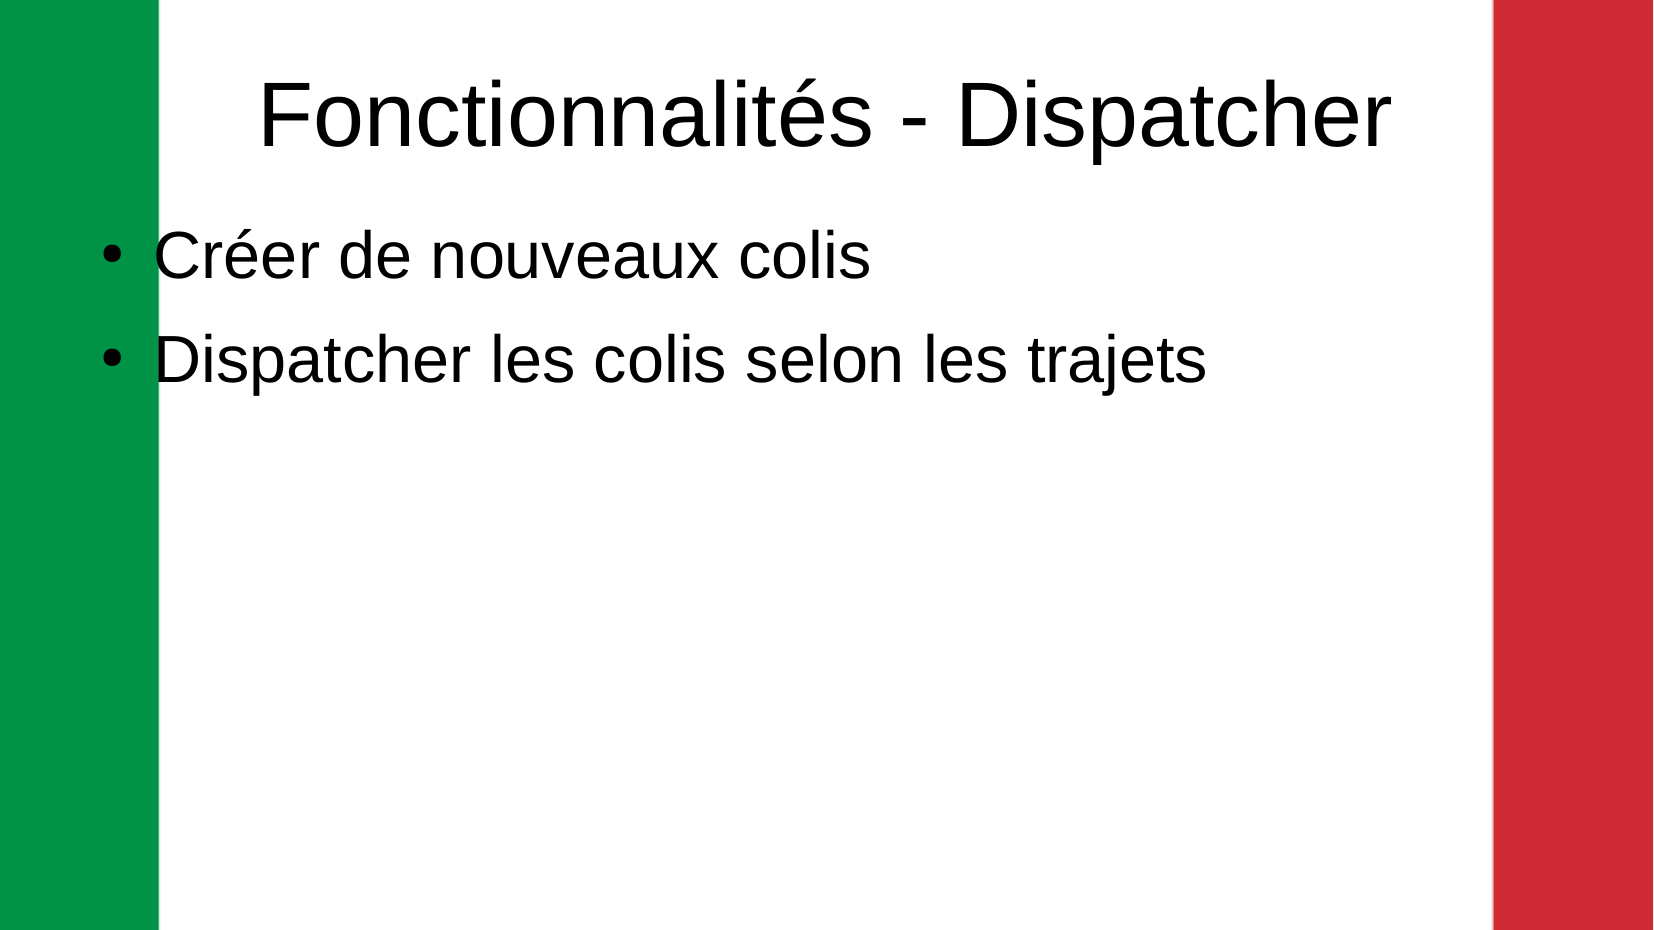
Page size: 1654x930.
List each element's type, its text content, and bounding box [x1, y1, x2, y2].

picture [0, 0, 1654, 930]
list Créer de nouveaux colis Dispatcher les colis selon les trajets [82, 217, 1571, 757]
title Fonctionnalités - Dispatcher [82, 37, 1571, 193]
